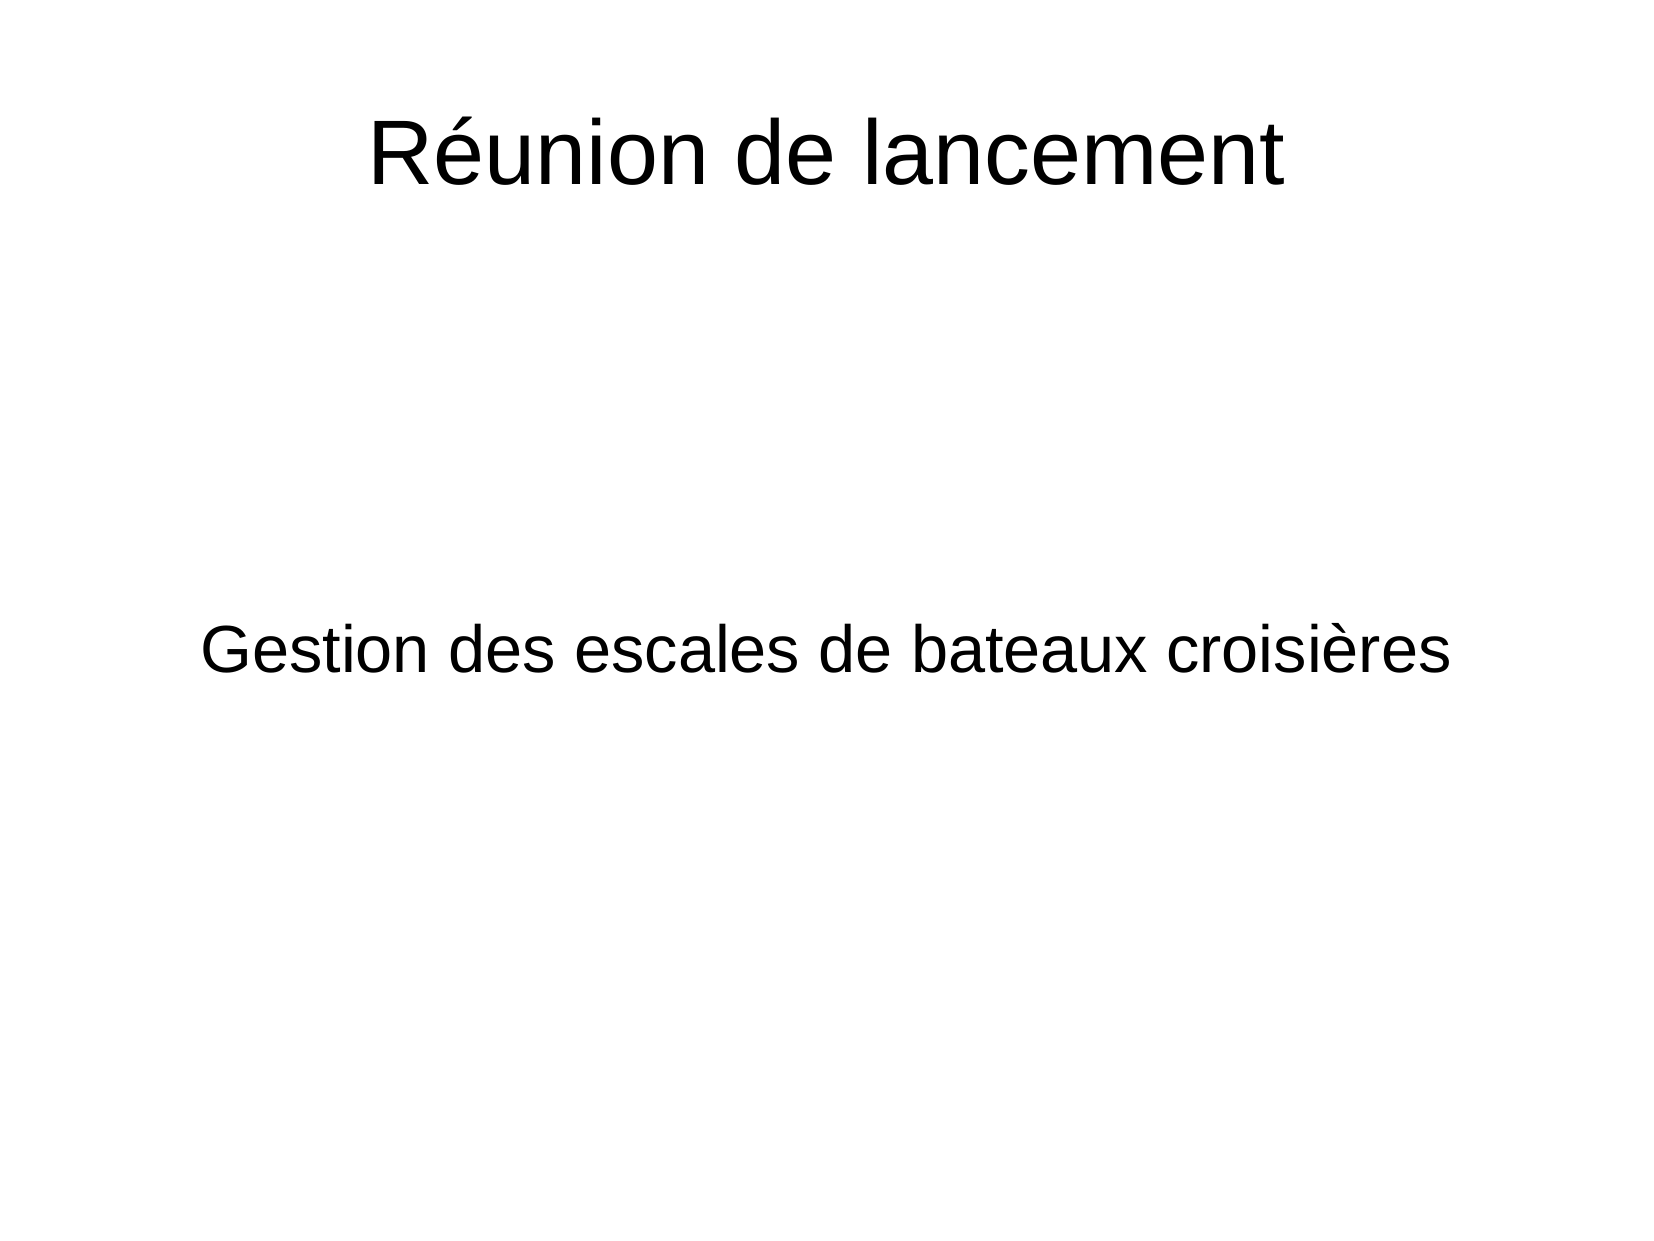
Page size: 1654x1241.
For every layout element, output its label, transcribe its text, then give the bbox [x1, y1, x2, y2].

title Réunion de lancement [82, 49, 1571, 257]
subtitle Gestion des escales de bateaux croisières [82, 290, 1571, 1010]
